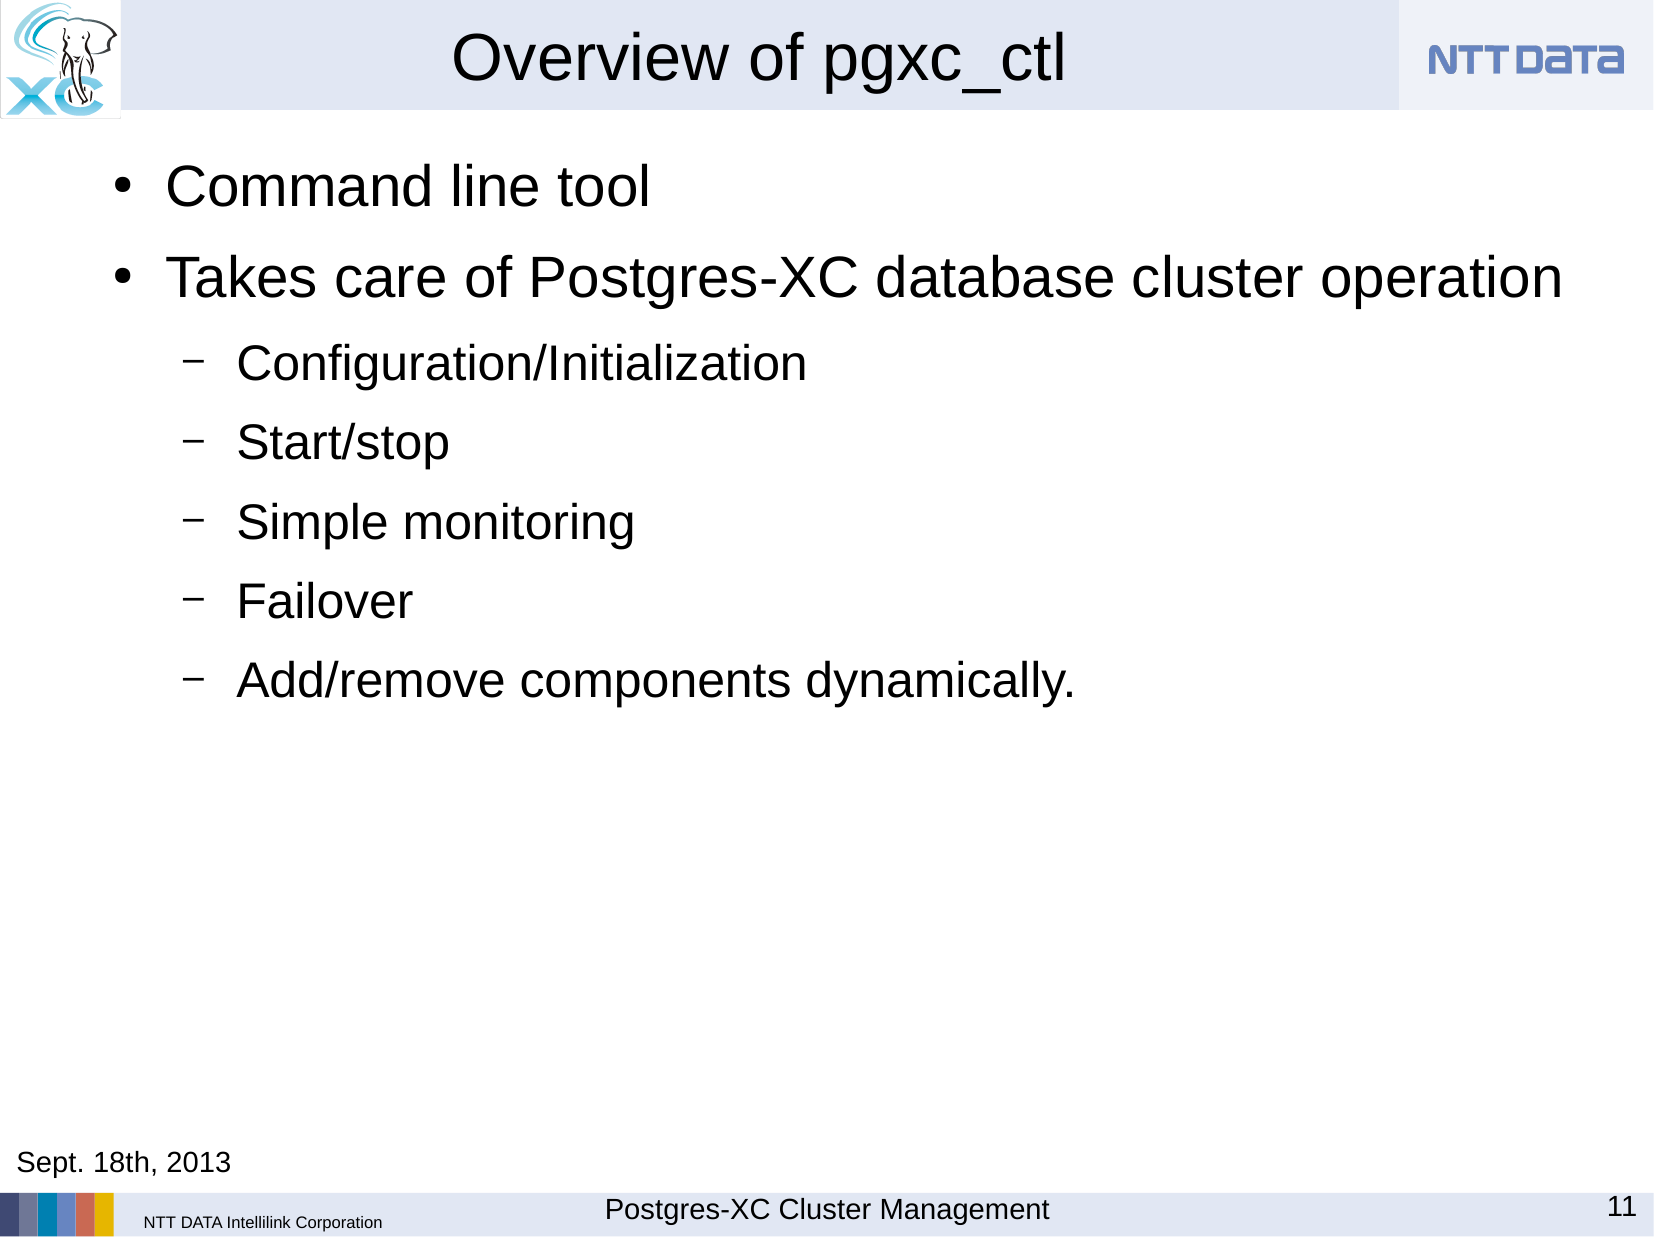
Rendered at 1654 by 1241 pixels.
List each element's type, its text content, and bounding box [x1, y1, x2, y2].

list Command line tool Takes care of Postgres-XC database cluster operation Configuration/Initialization Start/stop Simple monitoring Failover Add/remove components dynamically. [94, 153, 1583, 873]
title Overview of pgxc_ctl [120, 3, 1399, 110]
picture [1429, 45, 1624, 74]
picture [0, 0, 121, 119]
